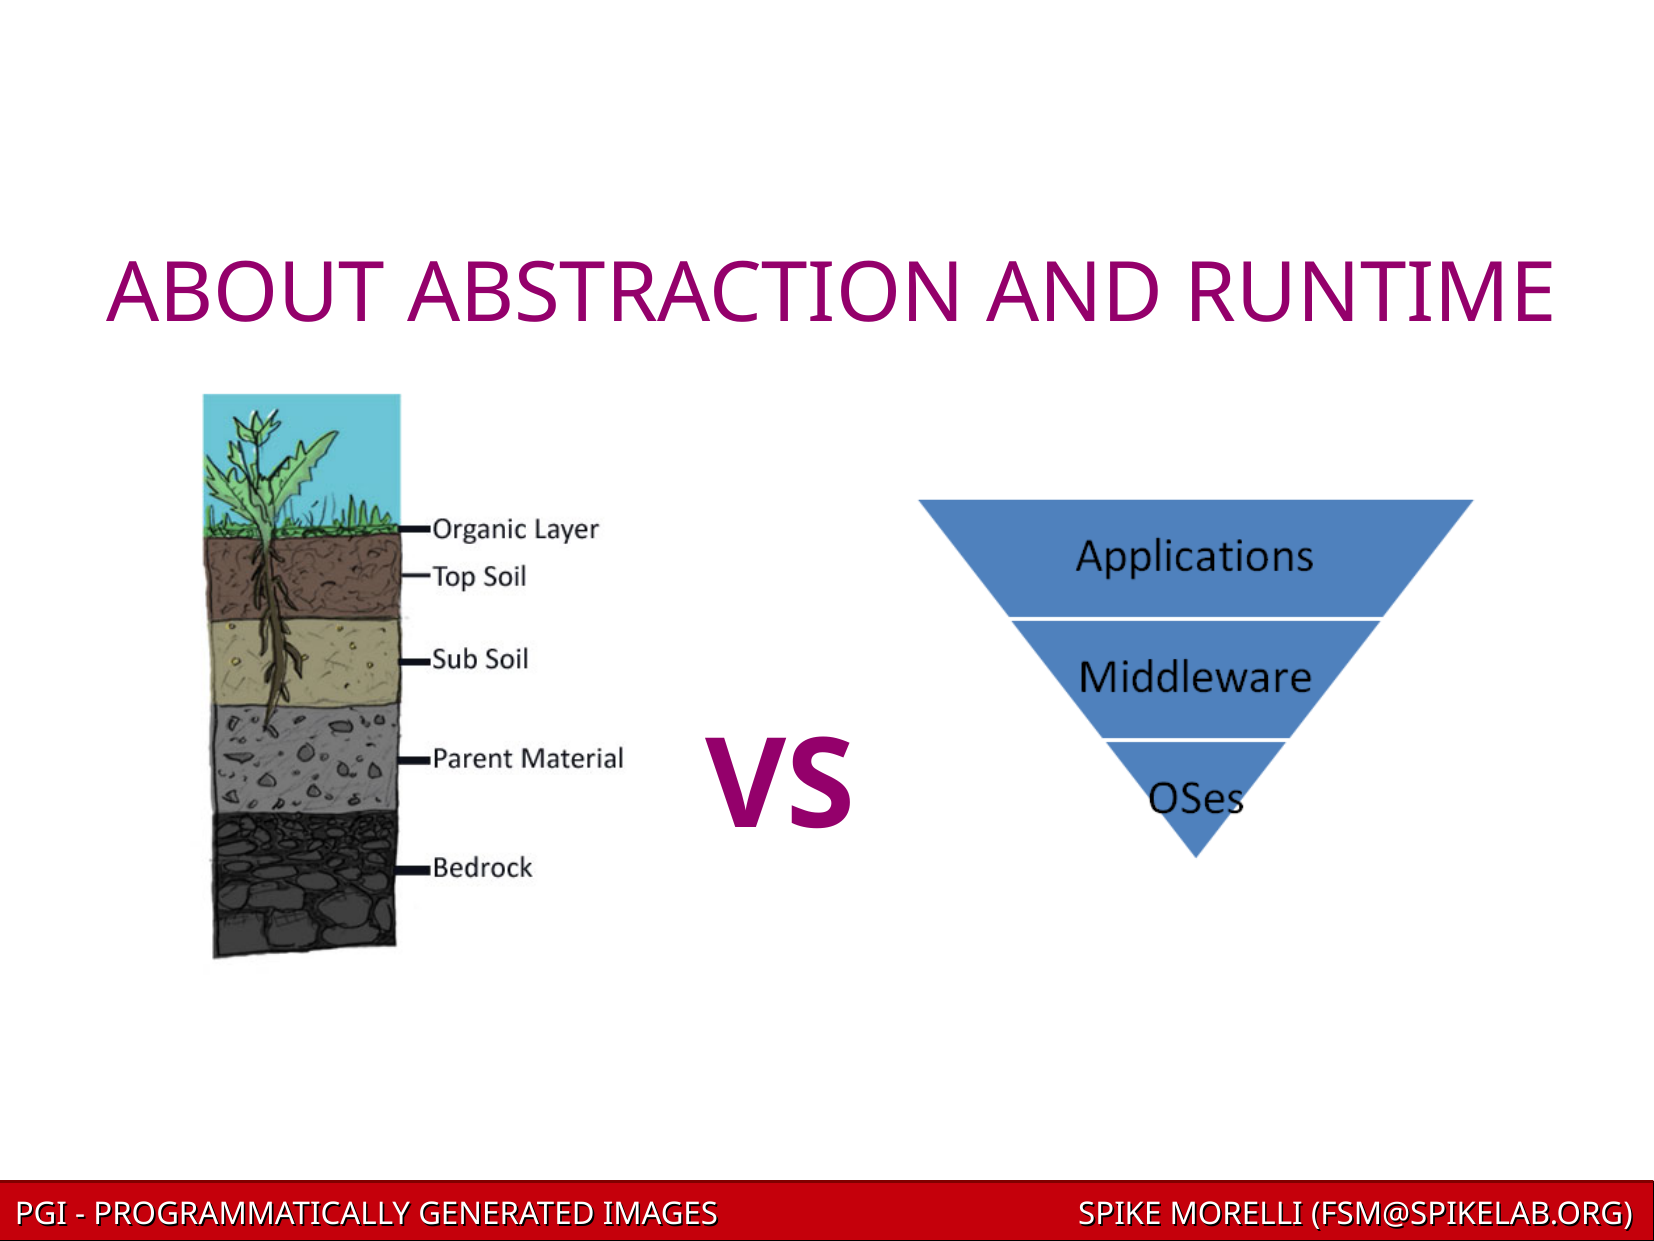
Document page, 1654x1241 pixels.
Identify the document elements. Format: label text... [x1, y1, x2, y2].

picture [915, 496, 1477, 862]
text_box VS [690, 601, 884, 757]
text_box ABOUT ABSTRACTION AND RUNTIME [91, 168, 1557, 277]
picture [190, 383, 680, 975]
text_box SPIKE MORELLI (FSM@SPIKELAB.ORG) [1063, 1184, 1643, 1235]
text_box PGI - PROGRAMMATICALLY GENERATED IMAGES [0, 1184, 722, 1235]
text_box [0, 1183, 1654, 1241]
